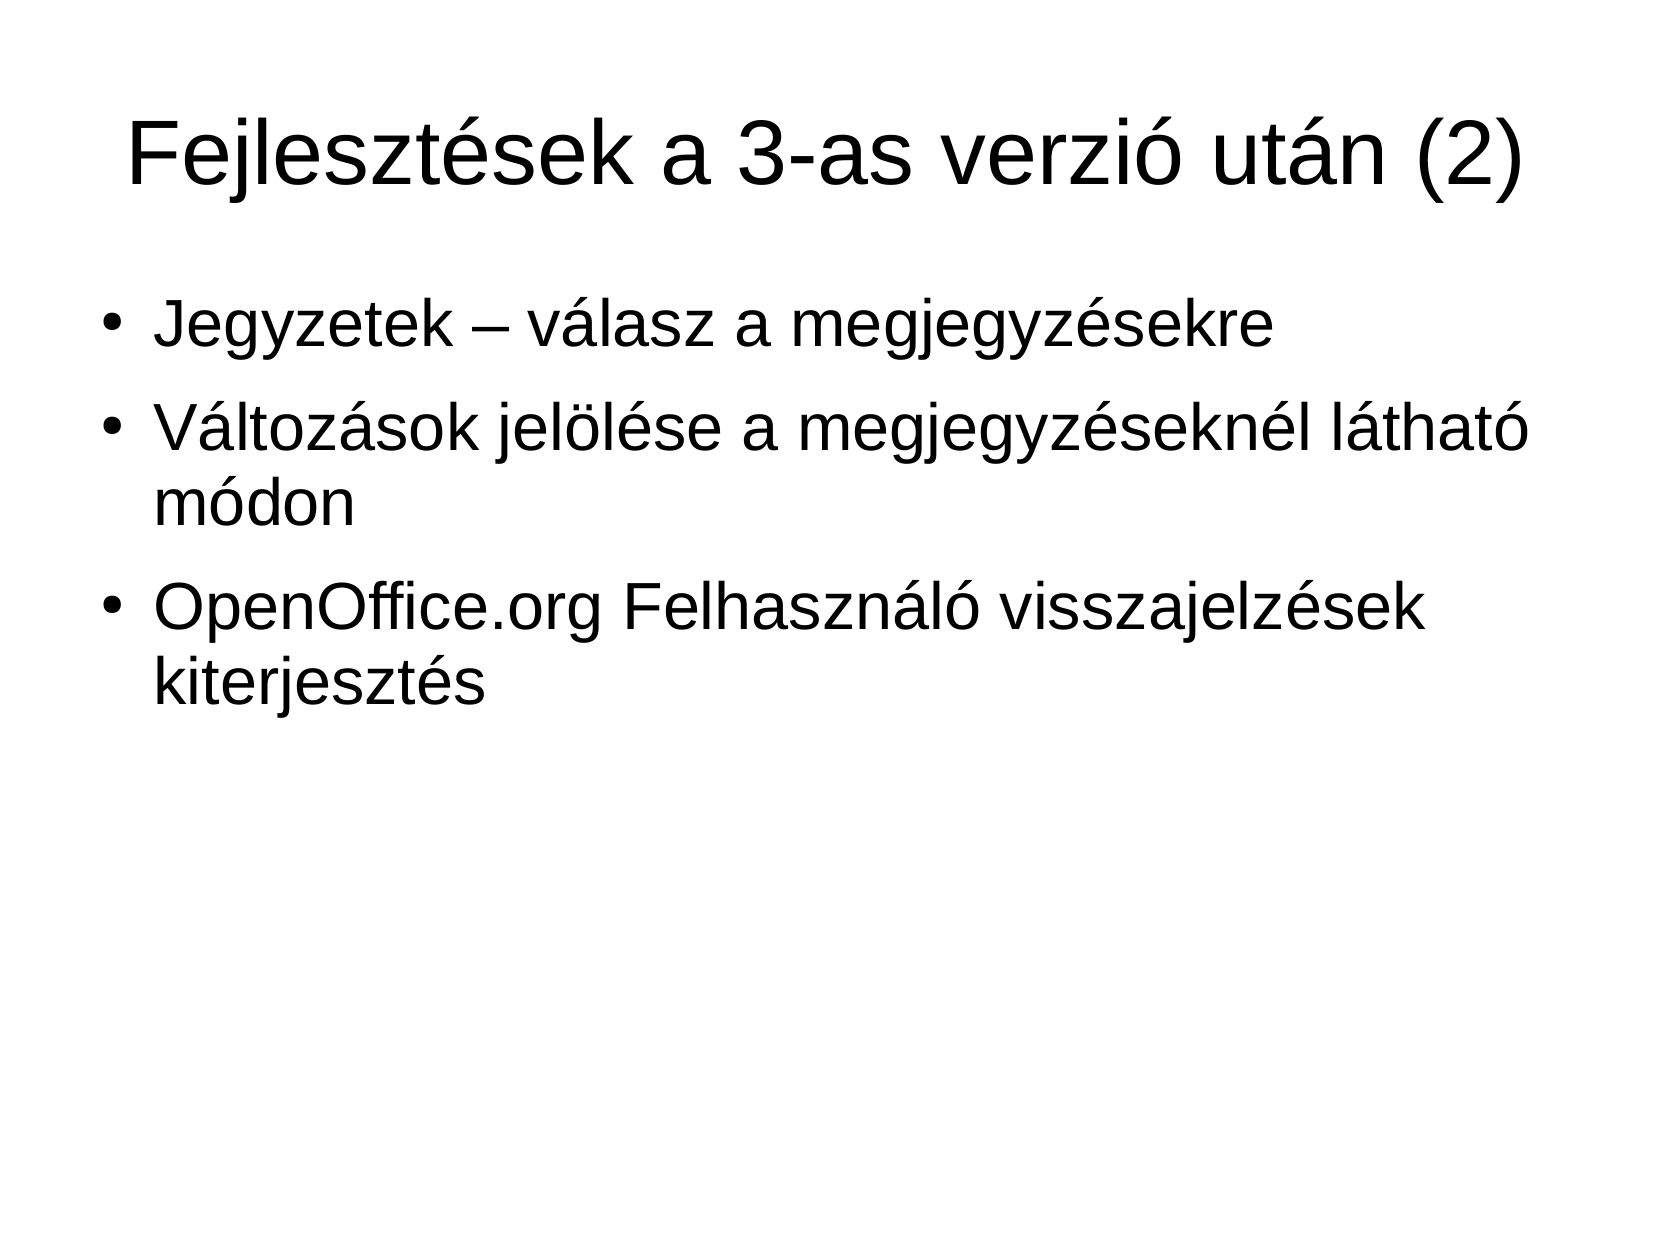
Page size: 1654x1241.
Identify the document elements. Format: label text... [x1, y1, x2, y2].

list Jegyzetek – válasz a megjegyzésekre Változások jelölése a megjegyzéseknél látható módon OpenOffice.org Felhasználó visszajelzések kiterjesztés [82, 285, 1571, 1090]
title Fejlesztések a 3-as verzió után (2) [82, 56, 1571, 250]
